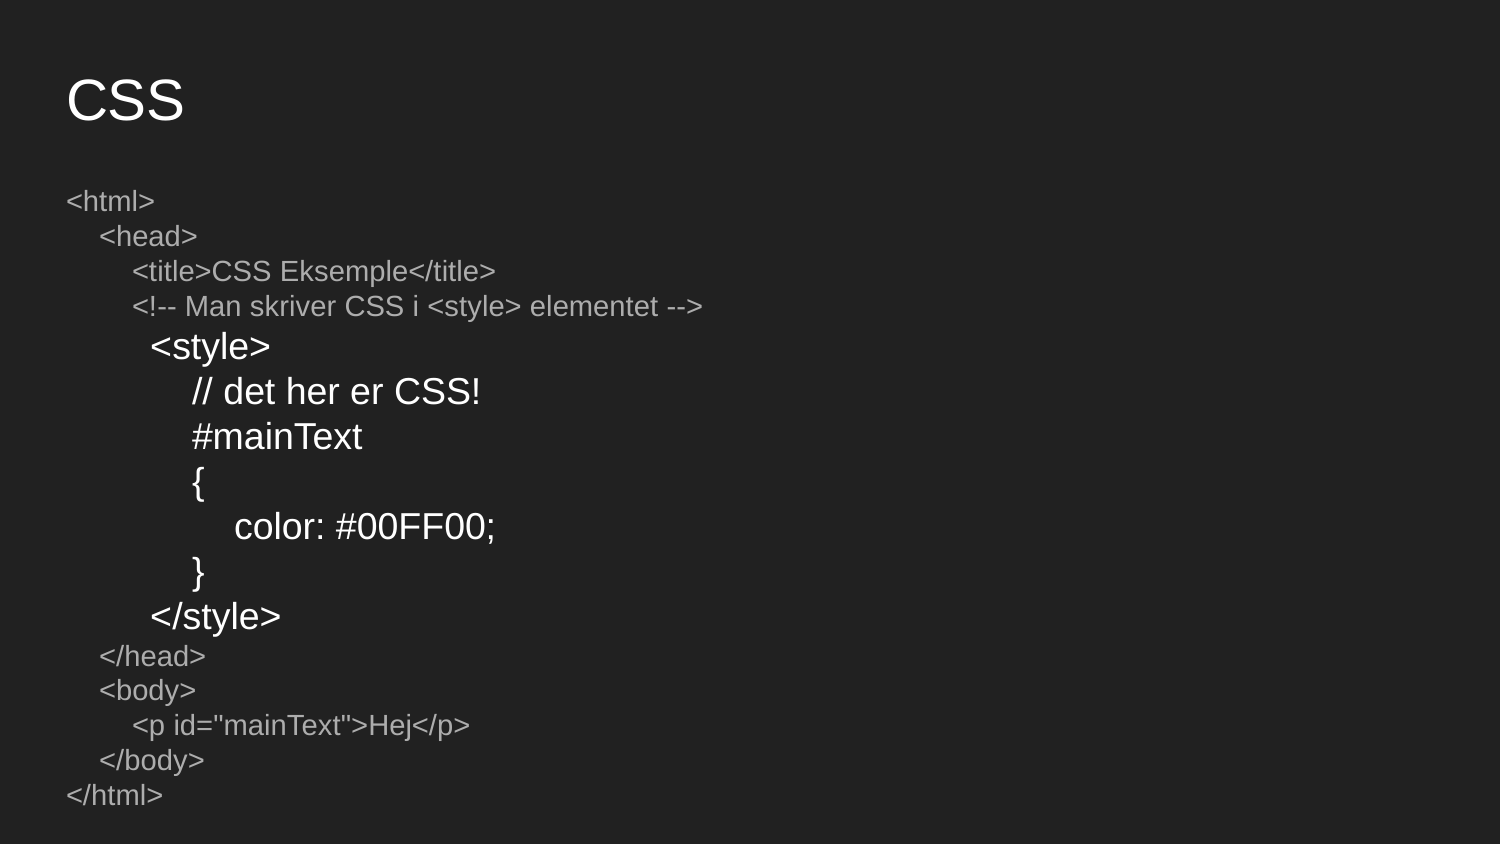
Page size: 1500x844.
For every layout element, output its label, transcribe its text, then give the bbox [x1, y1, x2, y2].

list <html> <head> <title>CSS Eksemple</title> <!-- Man skriver CSS i <style> elementet --> <style> // det her er CSS! #mainText { color: #00FF00; } </style> </head> <body> <p id="mainText">Hej</p> </body> </html> [51, 166, 1449, 812]
title CSS [51, 47, 1449, 142]
